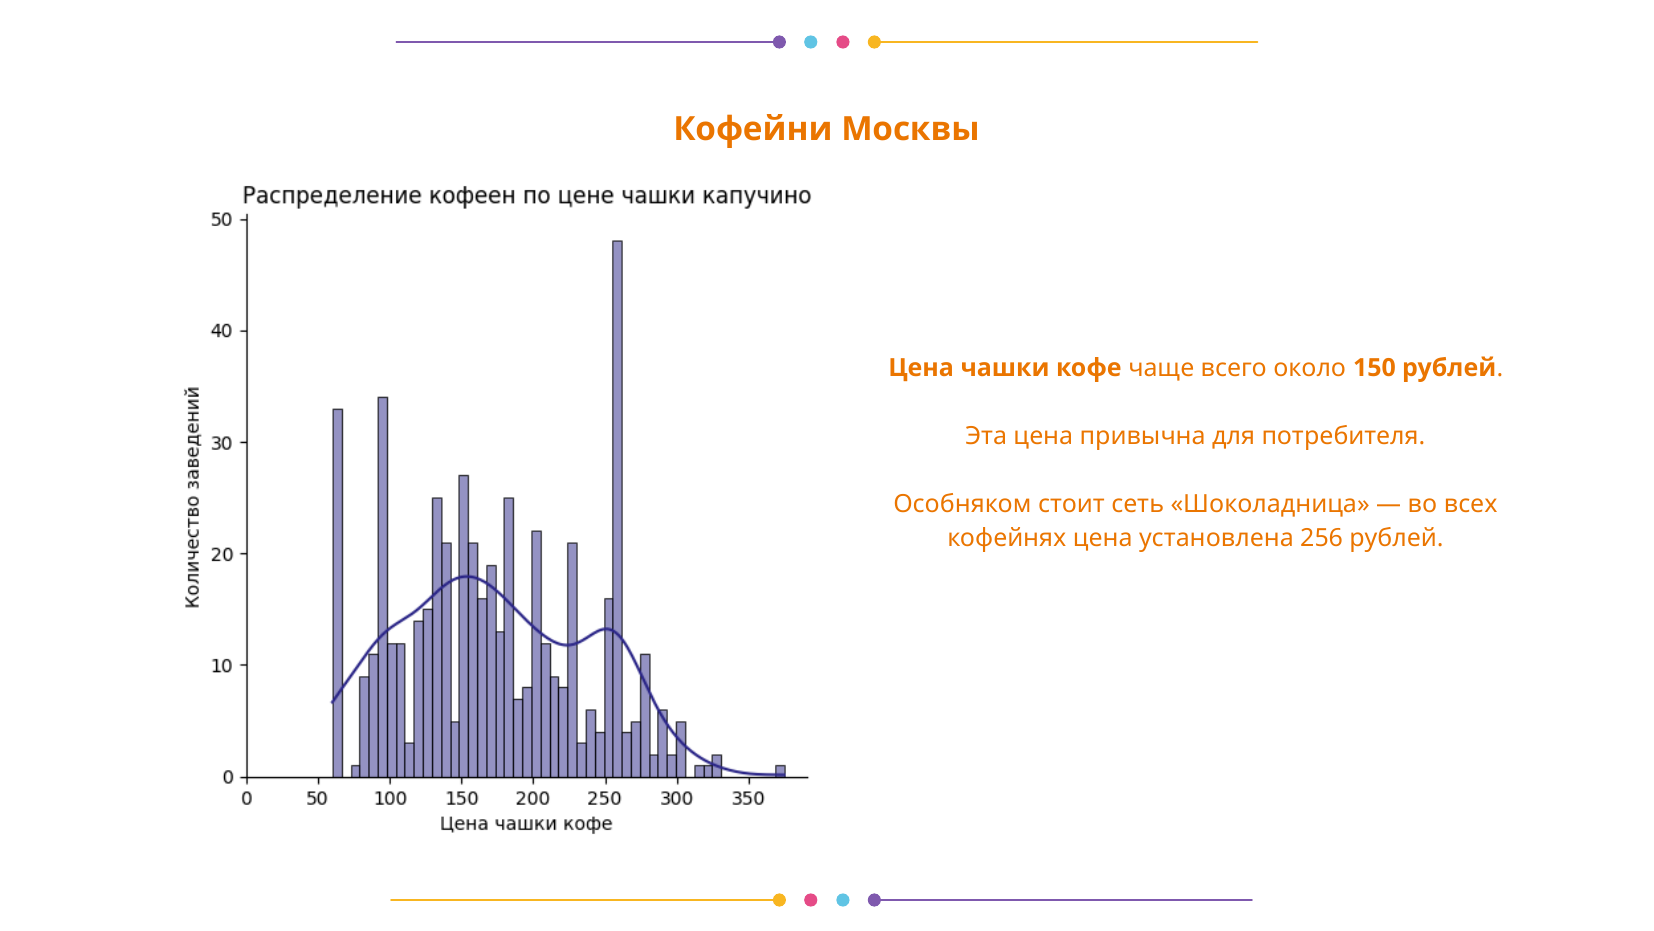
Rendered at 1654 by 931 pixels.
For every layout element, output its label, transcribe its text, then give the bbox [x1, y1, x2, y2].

picture [171, 177, 827, 842]
title Цена чашки кофе чаще всего около 150 рублей. Эта цена привычна для потребителя. Особняком стоит сеть «Шоколадница» — во всех кофейнях цена установлена 256 рублей. [885, 349, 1506, 555]
title Кофейни Москвы [531, 88, 1123, 167]
